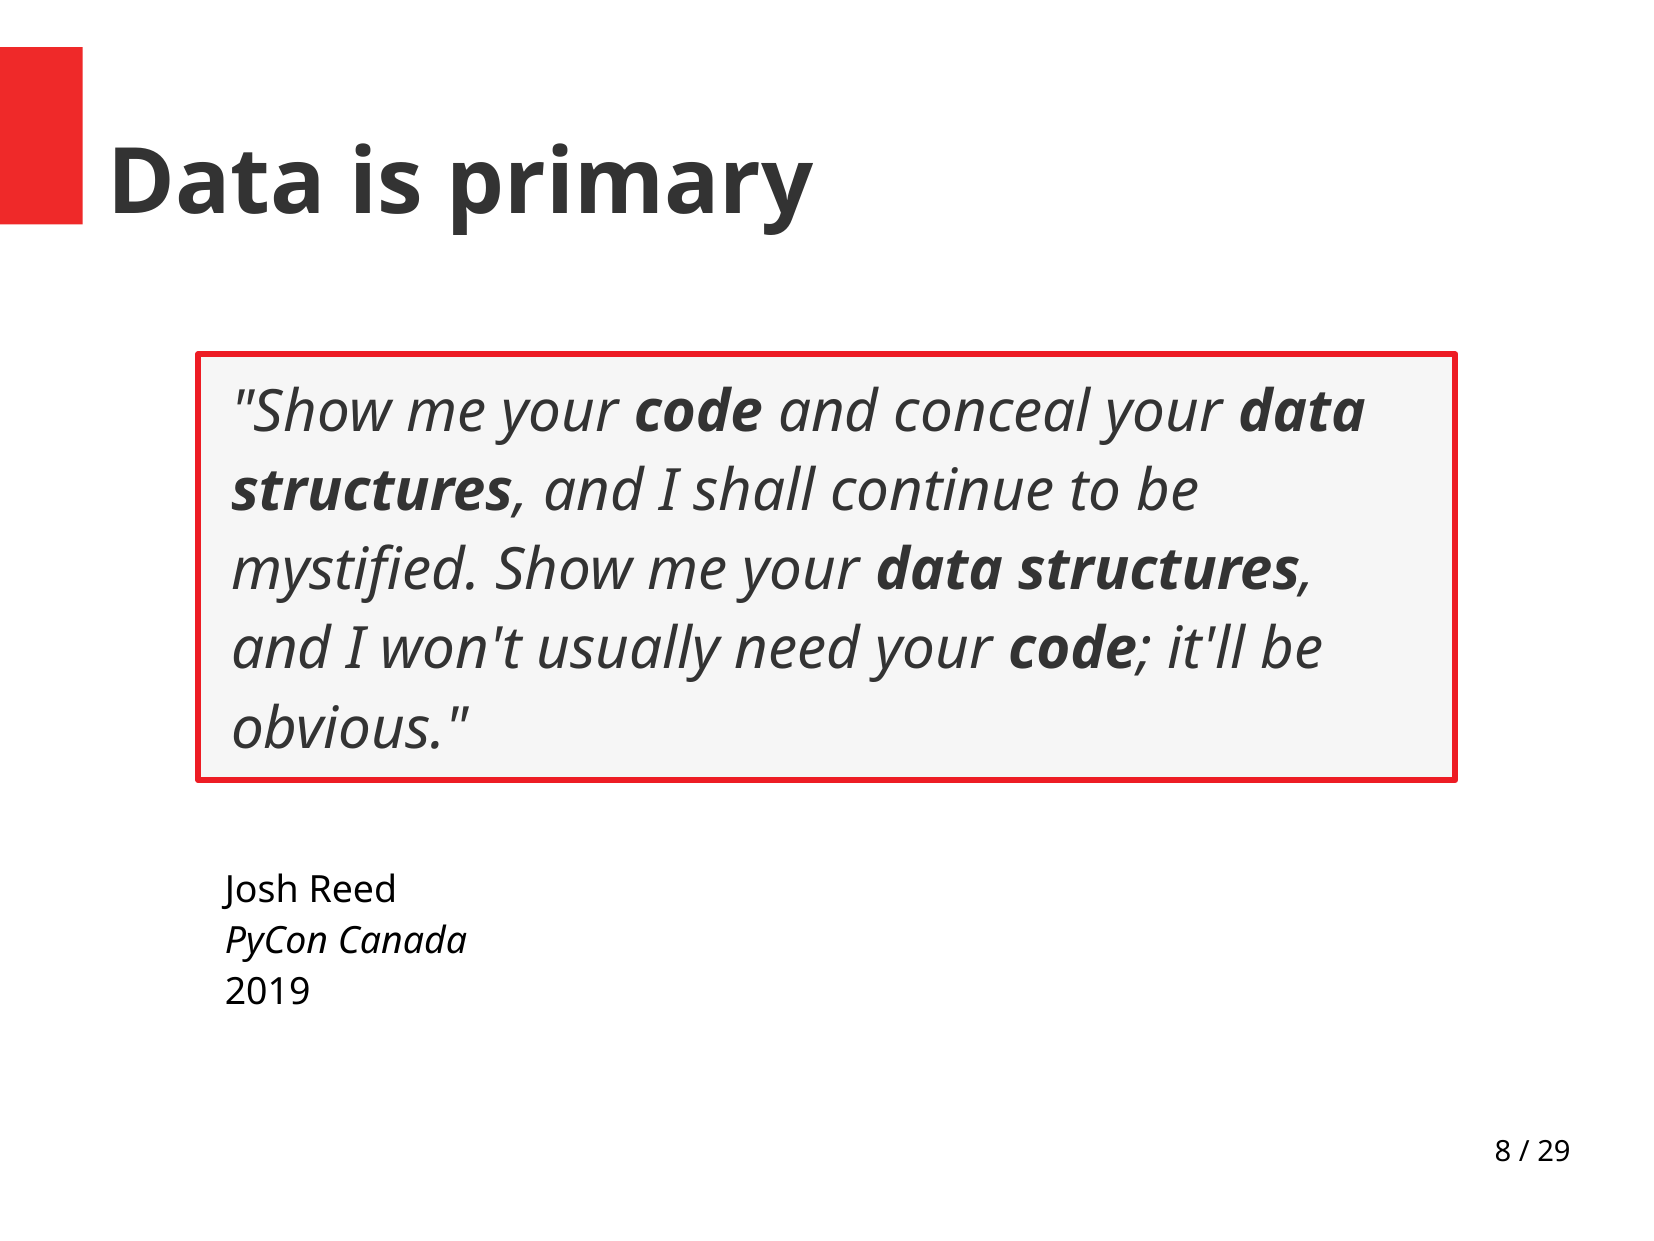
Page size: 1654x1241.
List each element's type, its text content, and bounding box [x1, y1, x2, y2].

title Data is primary [107, 75, 1561, 283]
text_box Josh Reed PyCon Canada 2019 [210, 855, 1456, 1001]
list "Show me your code and conceal your data structures, and I shall continue to be mystified. Show me your data structures, and I won't usually need your code; it'll be obvious." [198, 354, 1456, 781]
